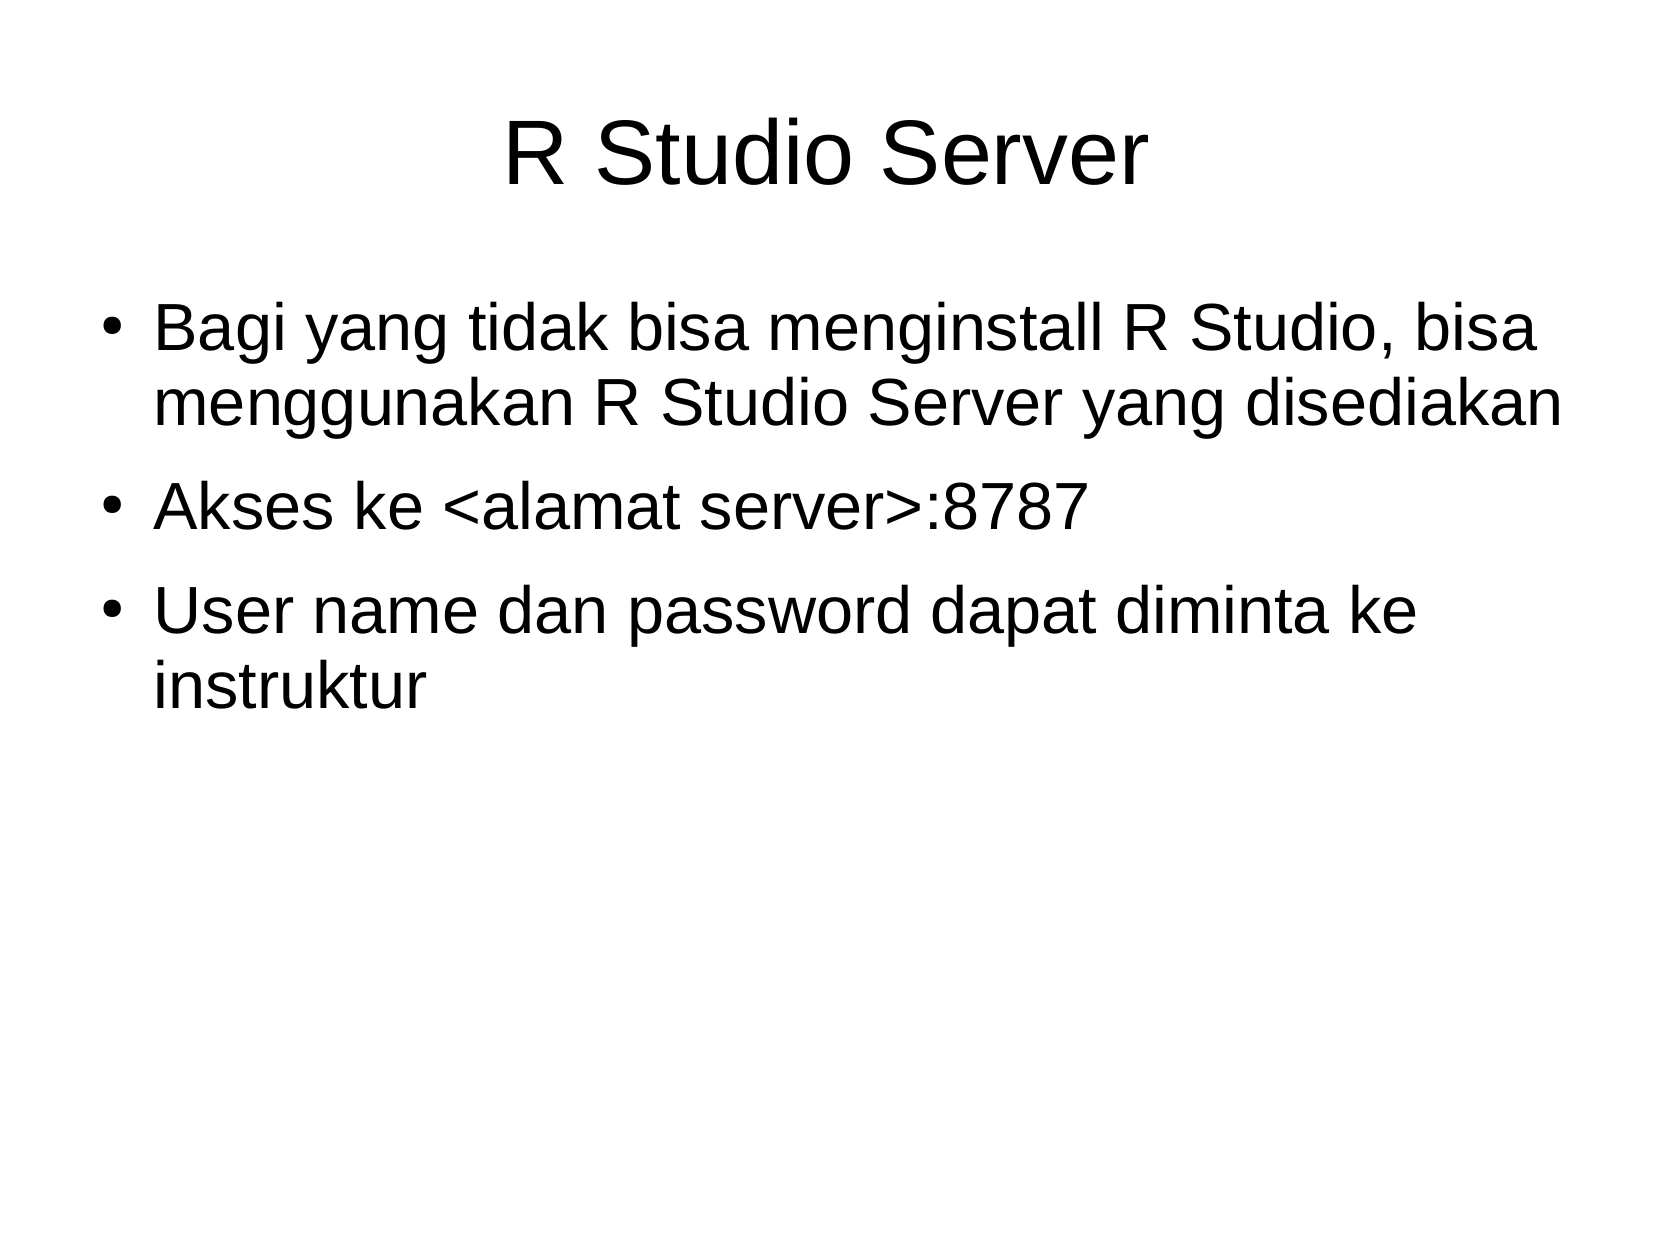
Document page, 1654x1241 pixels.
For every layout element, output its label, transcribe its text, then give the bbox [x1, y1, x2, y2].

list Bagi yang tidak bisa menginstall R Studio, bisa menggunakan R Studio Server yang disediakan Akses ke <alamat server>:8787 User name dan password dapat diminta ke instruktur [82, 290, 1571, 1010]
title R Studio Server [82, 49, 1571, 257]
